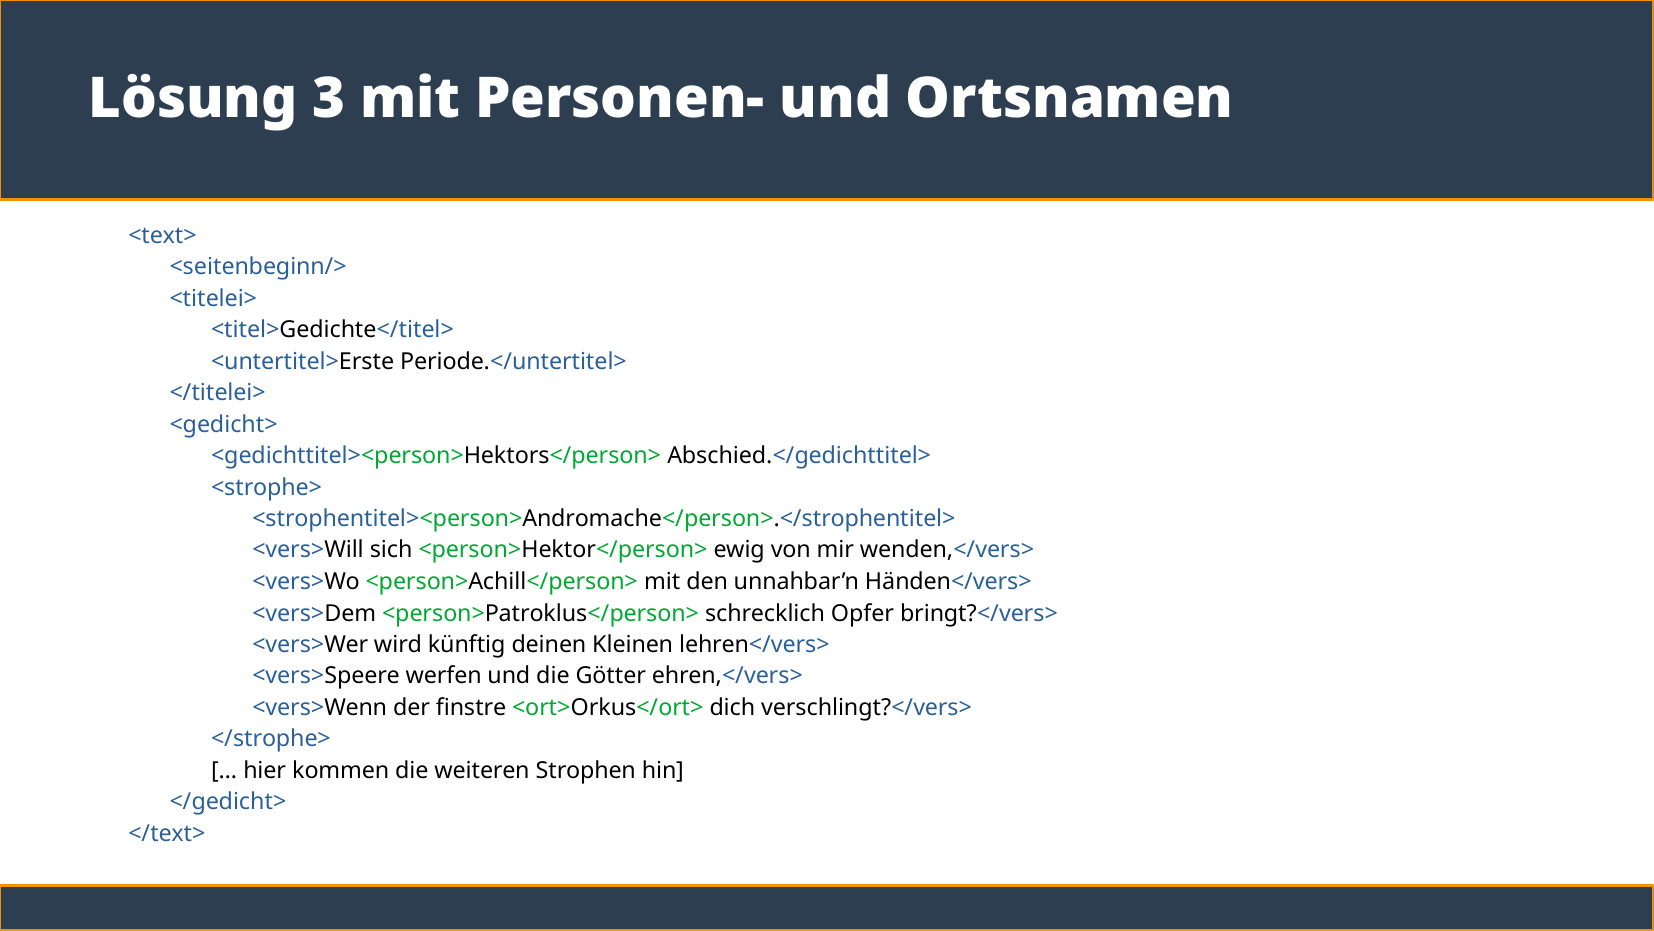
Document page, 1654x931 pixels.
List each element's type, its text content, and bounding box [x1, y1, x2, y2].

title Lösung 3 mit Personen- und Ortsnamen [88, 14, 1565, 178]
list <text> <seitenbeginn/> <titelei> <titel>Gedichte</titel> <untertitel>Erste Periode.</untertitel> </titelei> <gedicht> <gedichttitel><person>Hektors</person> Abschied.</gedichttitel> <strophe> <strophentitel><person>Andromache</person>.</strophentitel> <vers>Will sich <person>Hektor</person> ewig von mir wenden,</vers> <vers>Wo <person>Achill</person> mit den unnahbar’n Händen</vers> <vers>Dem <person>Patroklus</person> schrecklich Opfer bringt?</vers> <vers>Wer wird künftig deinen Kleinen lehren</vers> <vers>Speere werfen und die Götter ehren,</vers> <vers>Wenn der finstre <ort>Orkus</ort> dich verschlingt?</vers> </strophe> [… hier kommen die weiteren Strophen hin] </gedicht> </text> [88, 218, 1565, 869]
